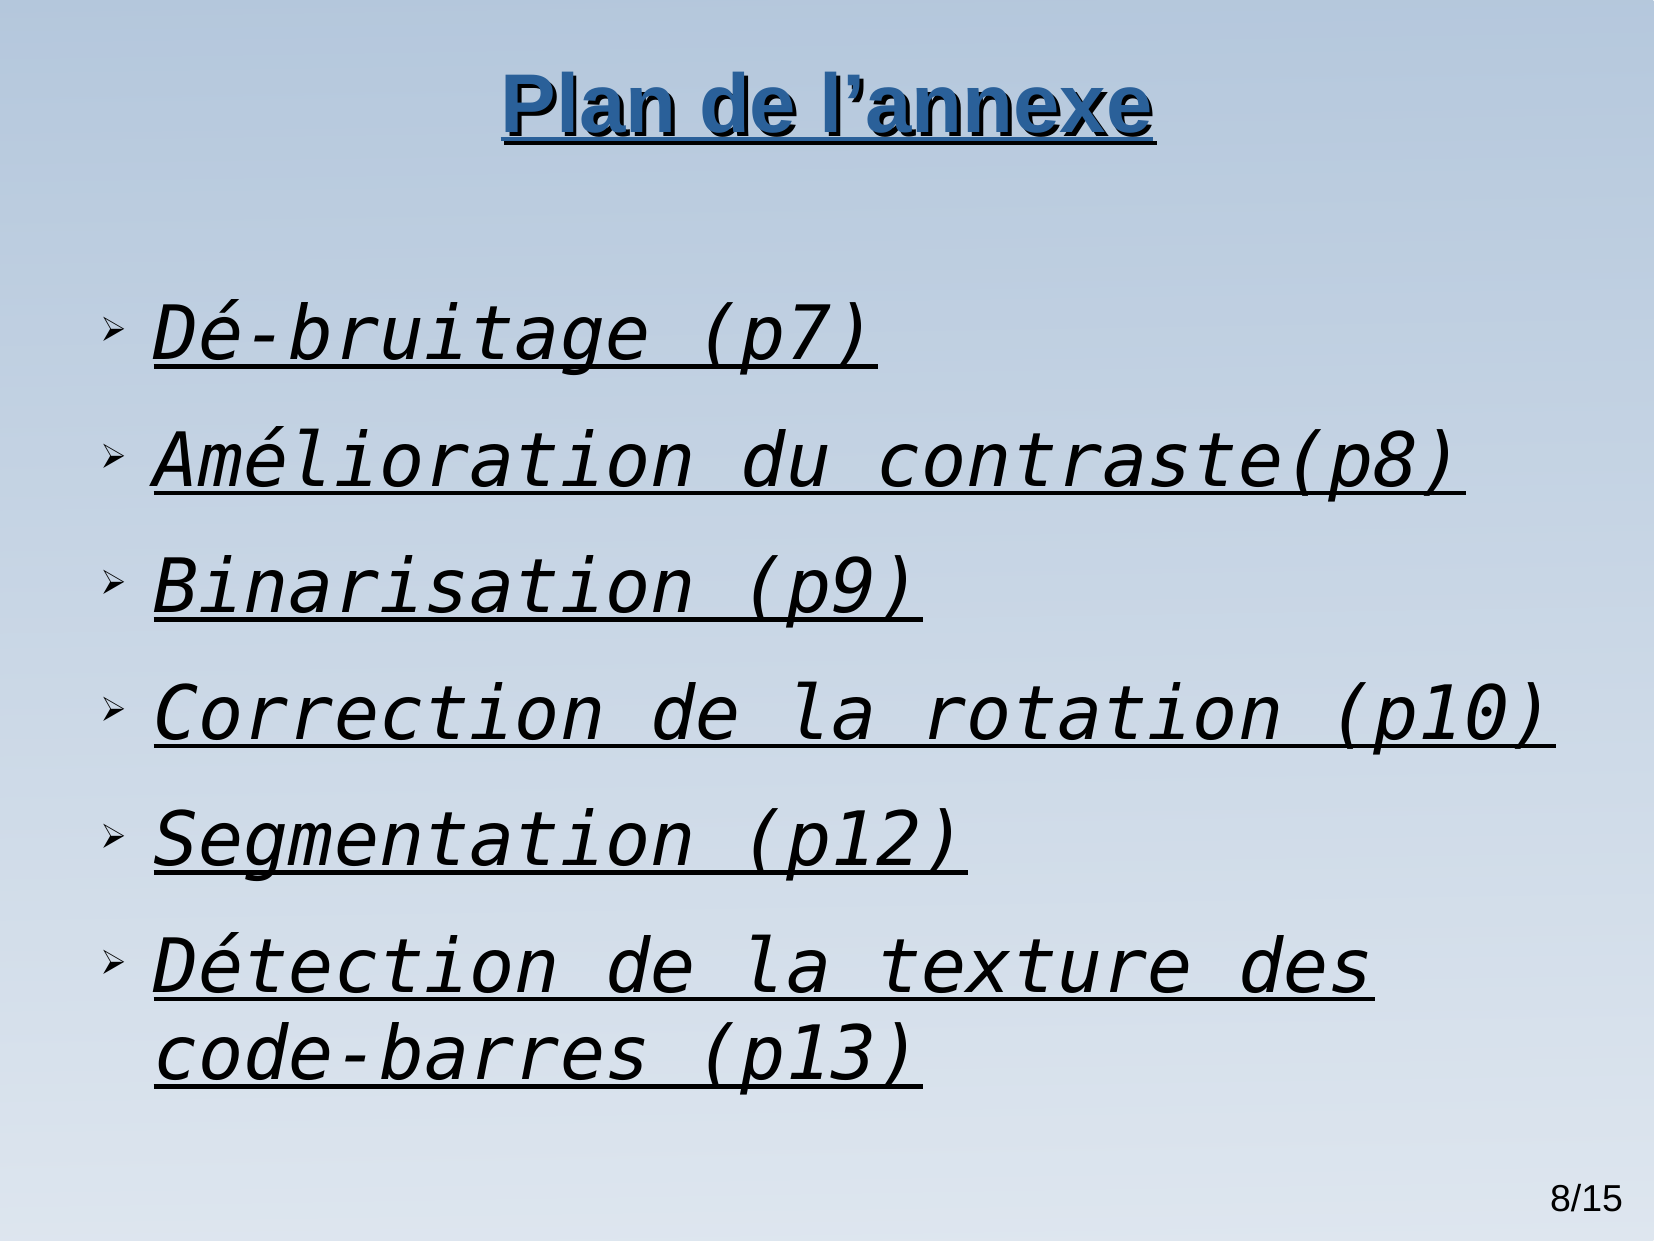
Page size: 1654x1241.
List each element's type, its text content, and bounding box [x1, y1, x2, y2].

list Dé-bruitage (p7) Amélioration du contraste(p8) Binarisation (p9) Correction de la rotation (p10) Segmentation (p12) Détection de la texture des code-barres (p13) [82, 290, 1595, 1123]
title Plan de l’annexe [82, 0, 1571, 207]
